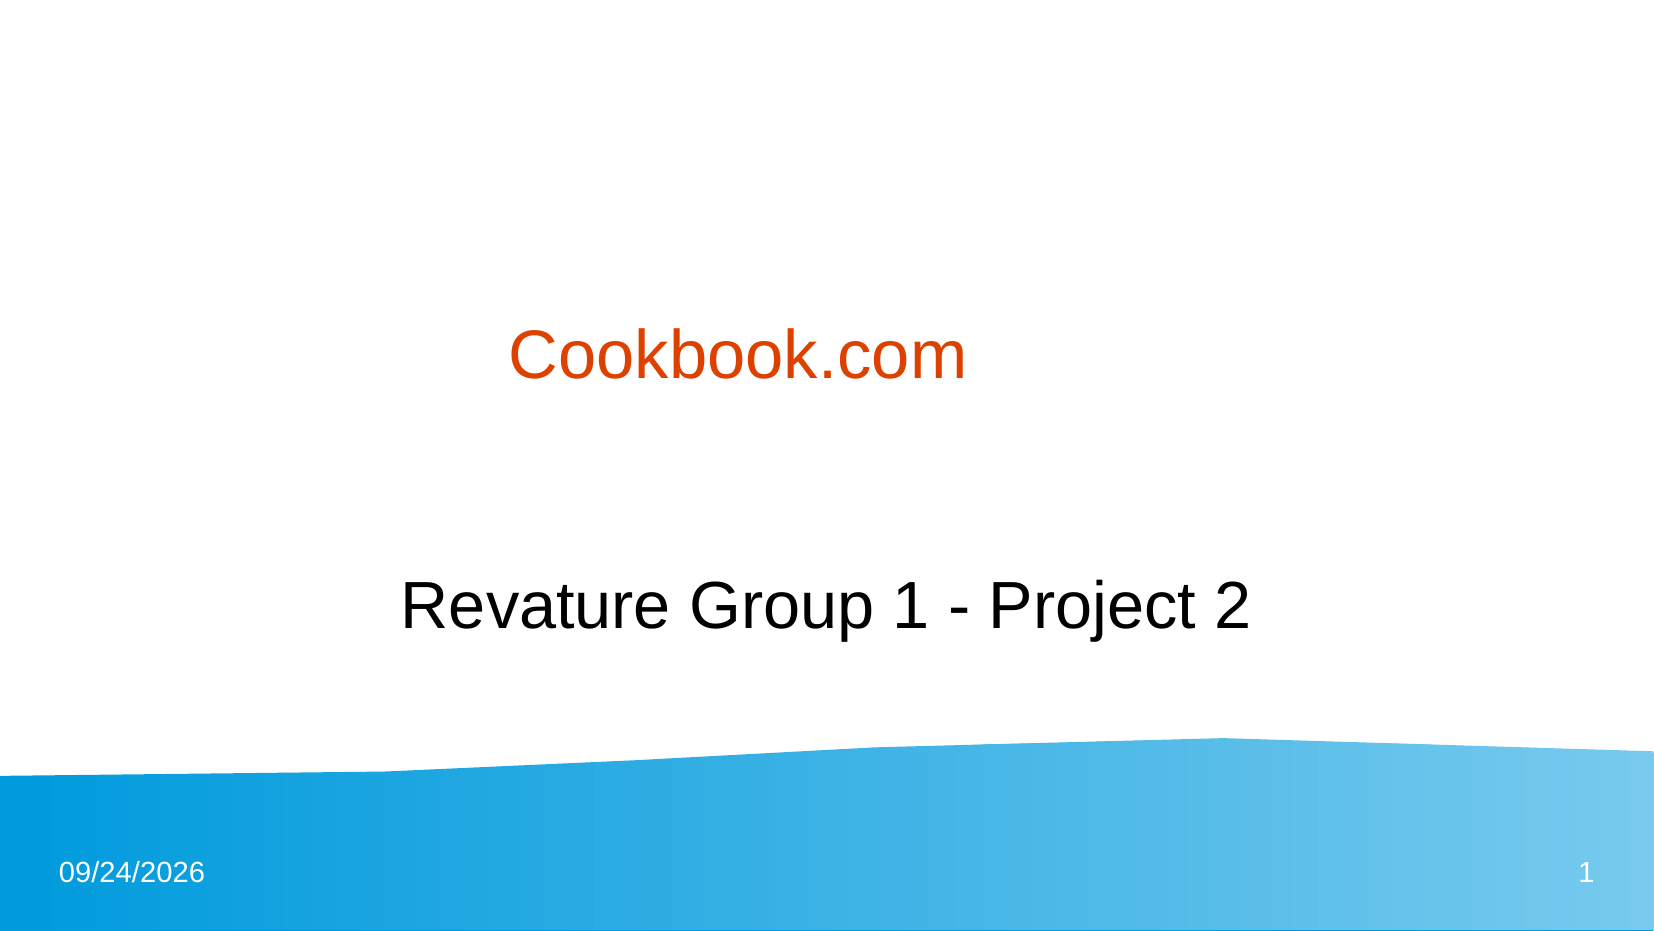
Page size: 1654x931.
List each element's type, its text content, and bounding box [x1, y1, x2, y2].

subtitle Revature Group 1 - Project 2 [59, 472, 1595, 739]
title Cookbook.com [0, 265, 1477, 443]
